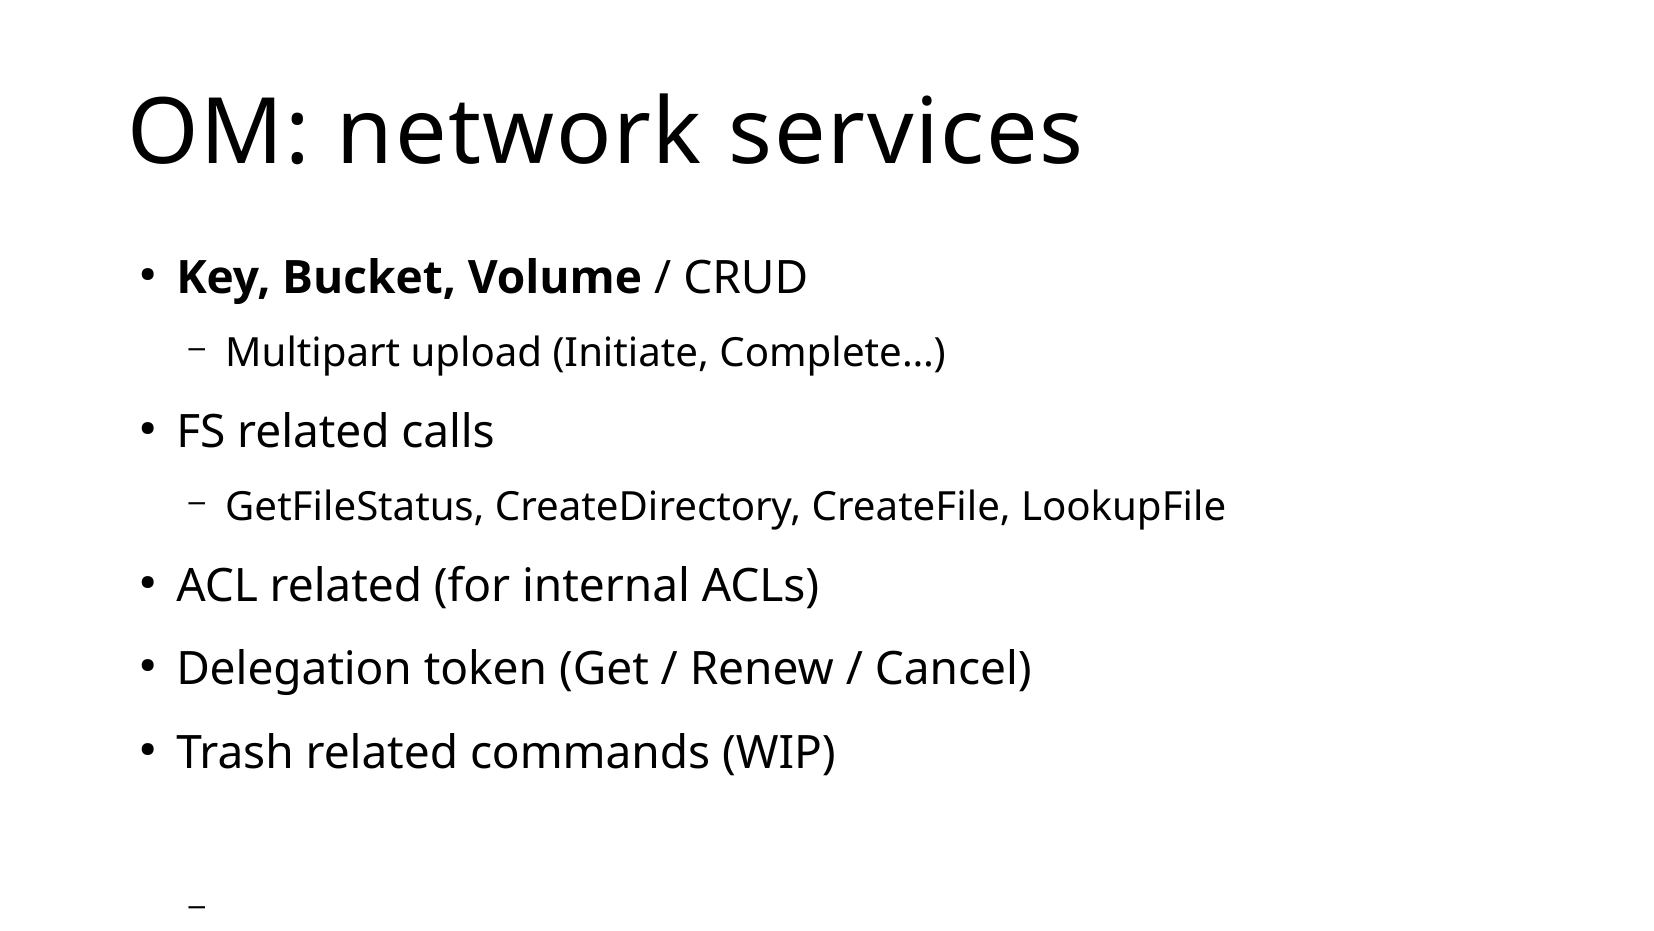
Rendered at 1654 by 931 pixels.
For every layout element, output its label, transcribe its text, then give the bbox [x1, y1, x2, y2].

list Key, Bucket, Volume / CRUD Multipart upload (Initiate, Complete…) FS related calls GetFileStatus, CreateDirectory, CreateFile, LookupFile ACL related (for internal ACLs) Delegation token (Get / Renew / Cancel) Trash related commands (WIP) [127, 244, 1527, 784]
title OM: network services [127, 69, 1654, 187]
